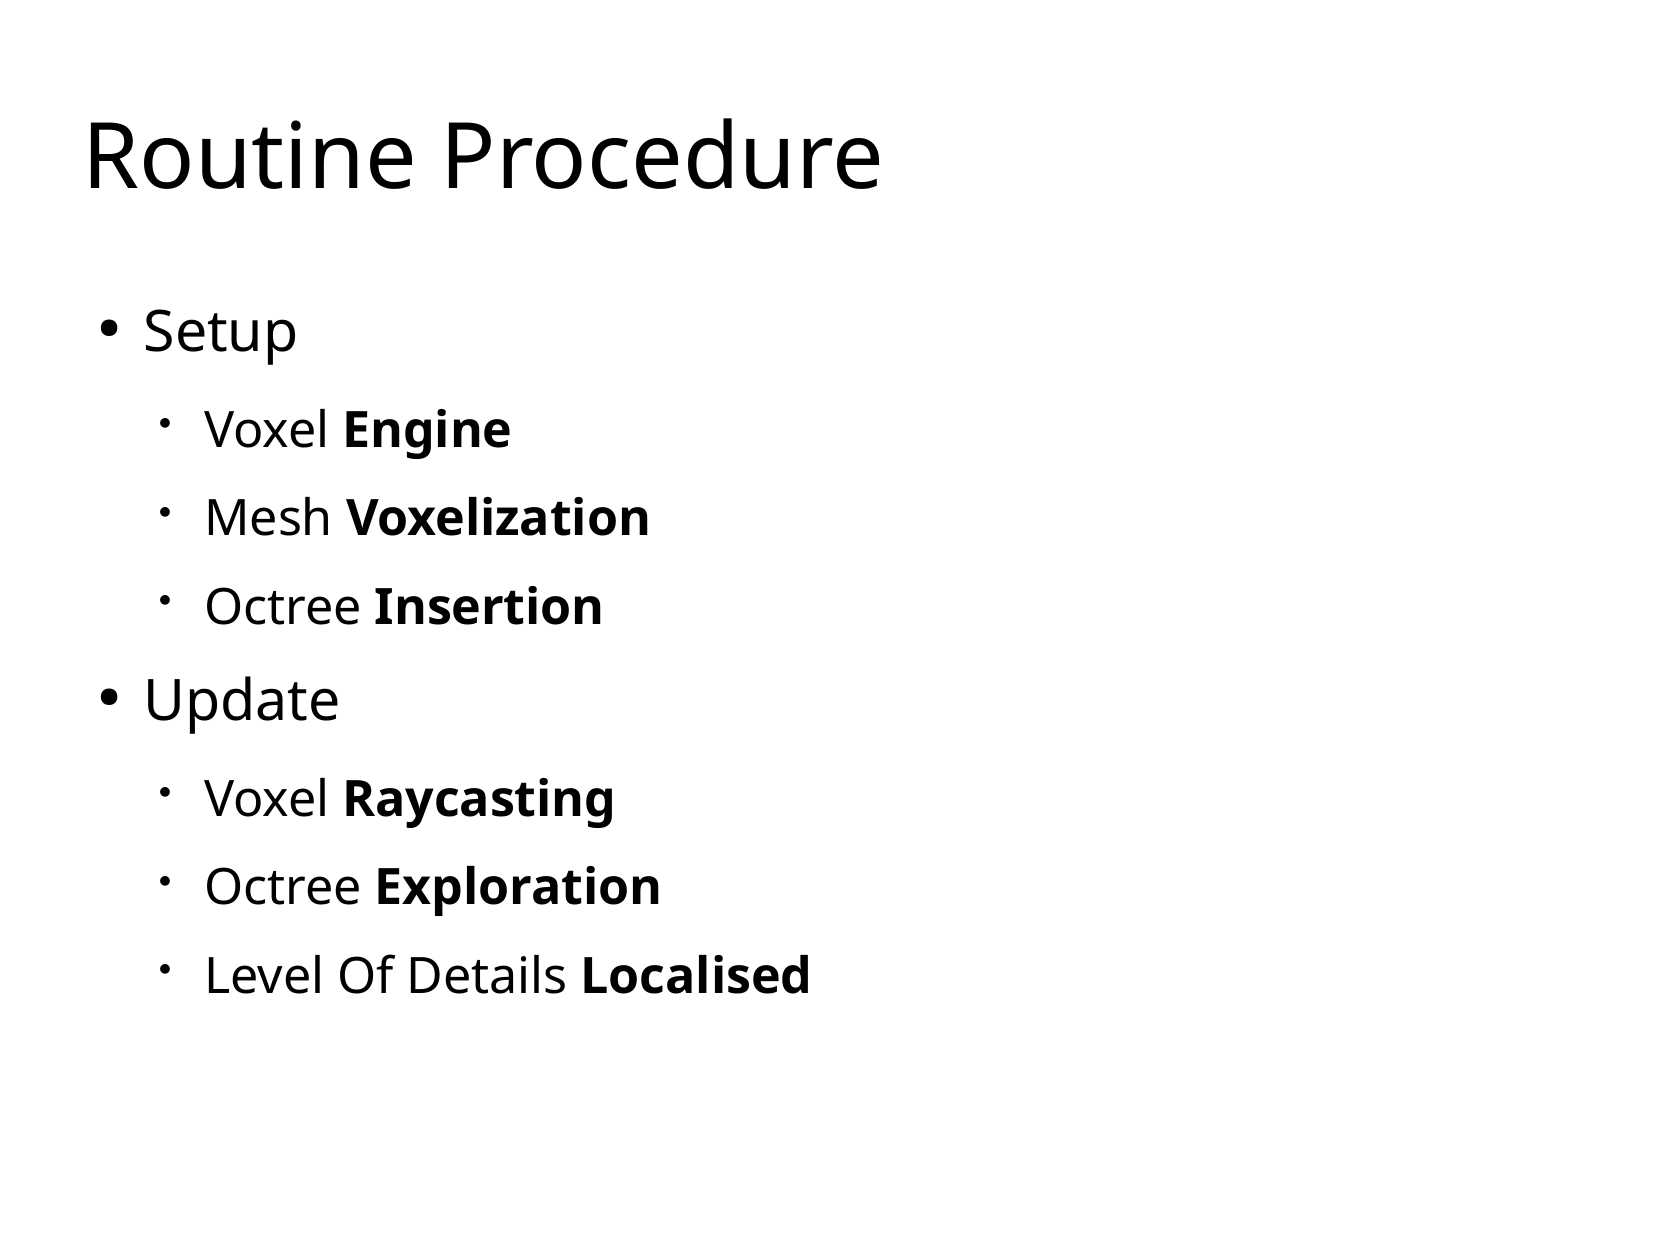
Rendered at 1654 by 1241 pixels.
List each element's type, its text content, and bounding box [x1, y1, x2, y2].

title Routine Procedure [82, 49, 1571, 257]
list Setup Voxel Engine Mesh Voxelization Octree Insertion Update Voxel Raycasting Octree Exploration Level Of Details Localised [82, 290, 1571, 1010]
